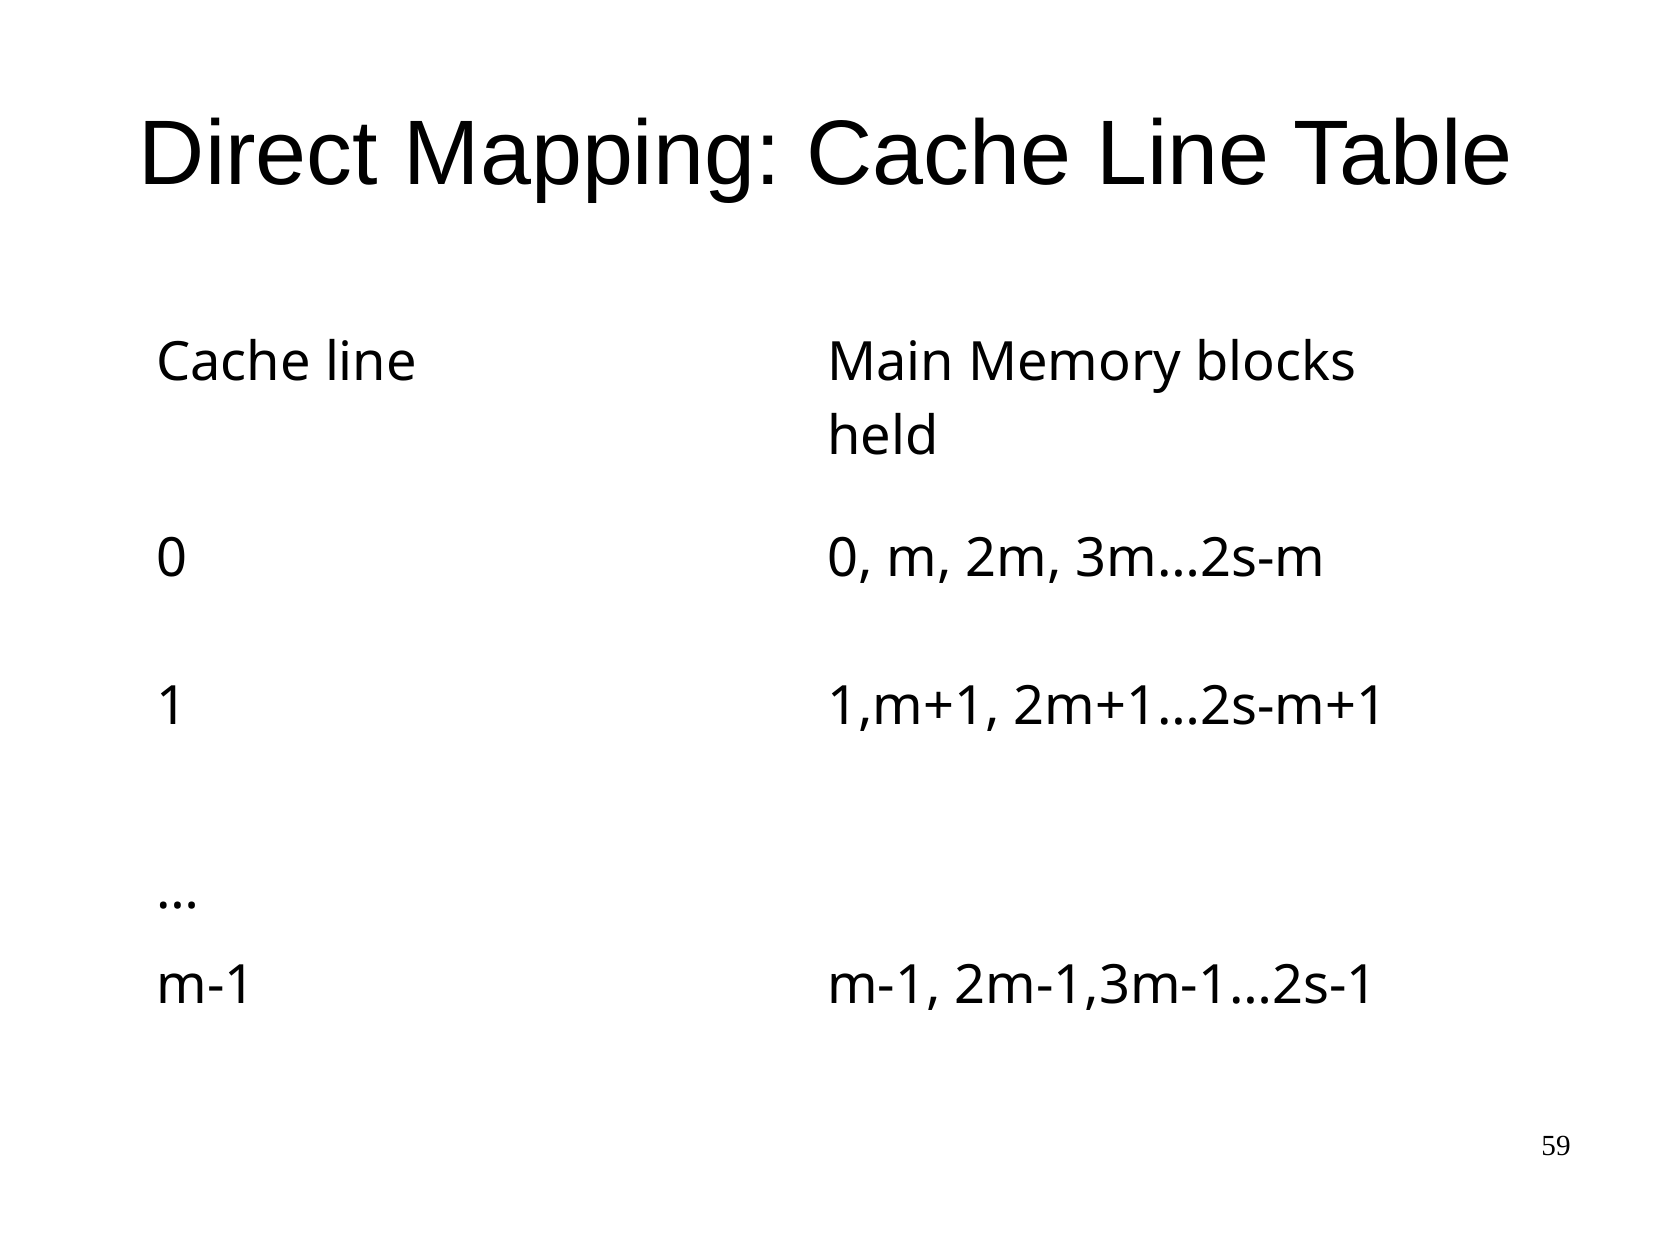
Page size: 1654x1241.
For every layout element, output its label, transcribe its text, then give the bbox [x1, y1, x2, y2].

title Direct Mapping: Cache Line Table [82, 49, 1571, 257]
table_header Cache line [142, 315, 813, 511]
table_cell m-1 [142, 938, 813, 1085]
table_cell m-1, 2m-1,3m-1…2s-1 [813, 938, 1483, 1085]
table_cell … [142, 843, 813, 938]
table_cell [813, 843, 1483, 938]
table_cell 0 [142, 511, 813, 659]
table_header Main Memory blocks held [813, 315, 1483, 511]
table_cell 0, m, 2m, 3m…2s-m [813, 511, 1483, 659]
table_cell 1,m+1, 2m+1…2s-m+1 [813, 659, 1483, 843]
table_cell 1 [142, 659, 813, 843]
